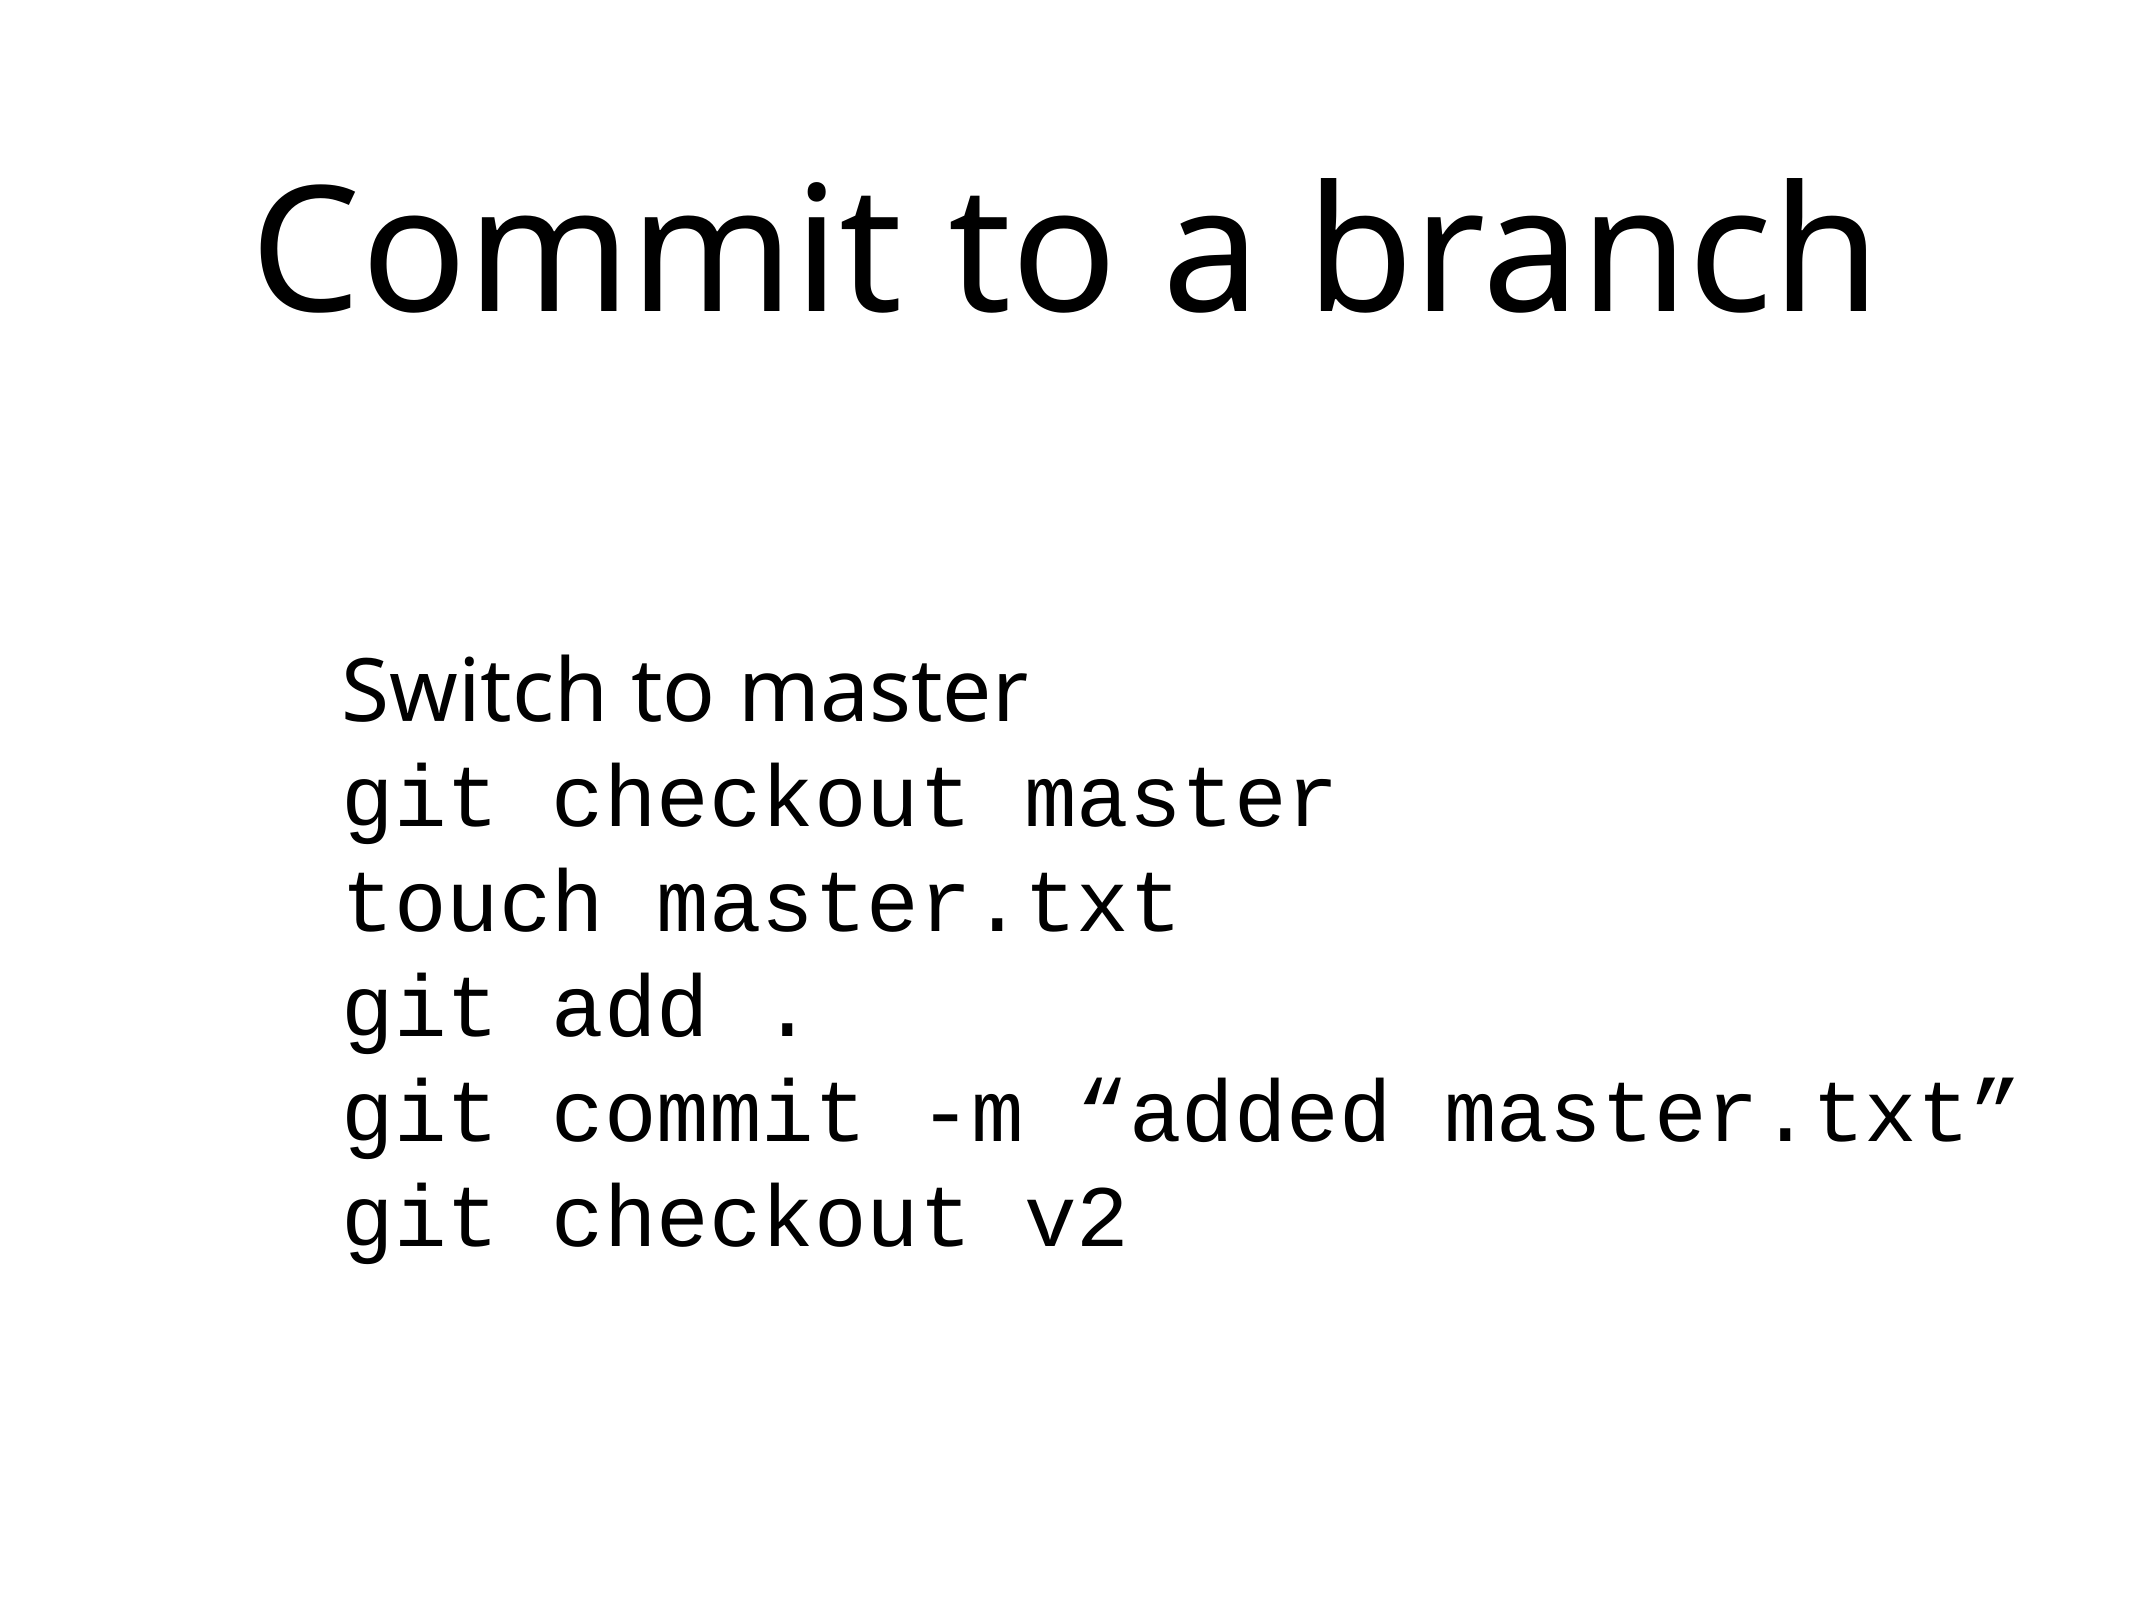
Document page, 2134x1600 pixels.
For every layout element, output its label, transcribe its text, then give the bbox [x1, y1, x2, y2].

text_box Switch to master git checkout master touch master.txt git add . git commit -m “added master.txt” git checkout v2 [341, 629, 2044, 1269]
title Commit to a branch [208, 41, 1925, 442]
